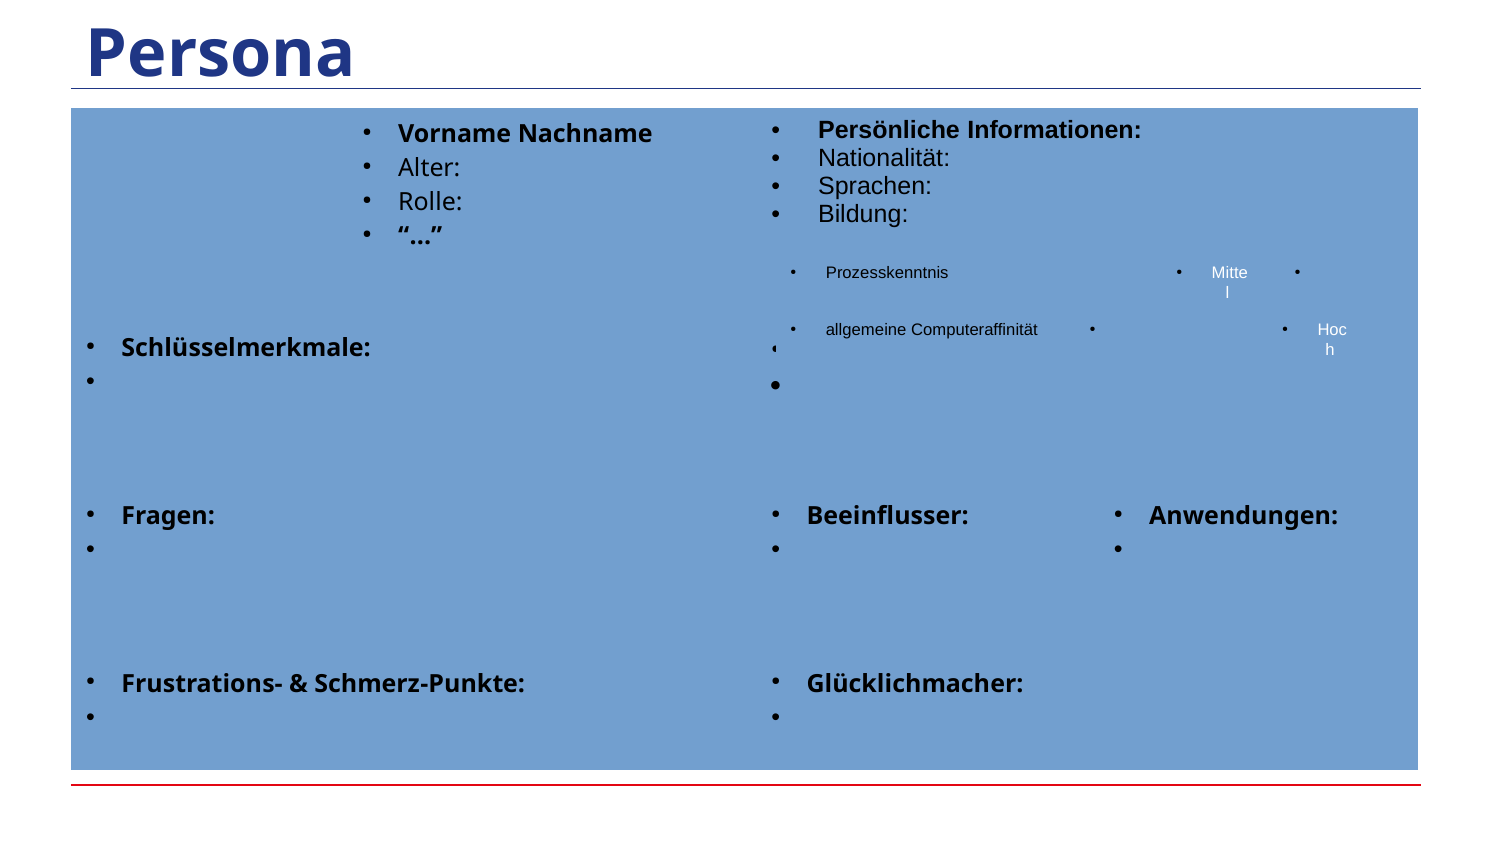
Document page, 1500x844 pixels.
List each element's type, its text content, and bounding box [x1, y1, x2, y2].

table_cell [1058, 312, 1161, 368]
table_cell Hoch [1263, 312, 1366, 368]
table_header Prozesskenntnis [776, 255, 1058, 312]
table_header [71, 108, 348, 323]
table_cell Frustrations- & Schmerz-Punkte: [71, 658, 756, 770]
table_header Vorname Nachname Alter: Rolle: “...” [348, 108, 756, 323]
table_cell allgemeine Computeraffinität [776, 312, 1058, 368]
table_cell [1161, 312, 1263, 368]
table_cell Beeinflusser: [756, 490, 1099, 658]
table_cell Kernziele: [756, 323, 1418, 490]
table_cell Fragen: [71, 490, 756, 658]
title Persona [70, 2, 1421, 92]
table_header Mittel [1161, 255, 1263, 312]
table_header [1058, 255, 1161, 312]
table_cell Glücklichmacher: [756, 658, 1418, 770]
table_header [1263, 255, 1366, 312]
table_cell Schlüsselmerkmale: [71, 323, 756, 490]
table_cell Anwendungen: [1099, 490, 1418, 658]
table_header Persönliche Informationen: Nationalität: Sprachen: Bildung: [756, 108, 1418, 323]
